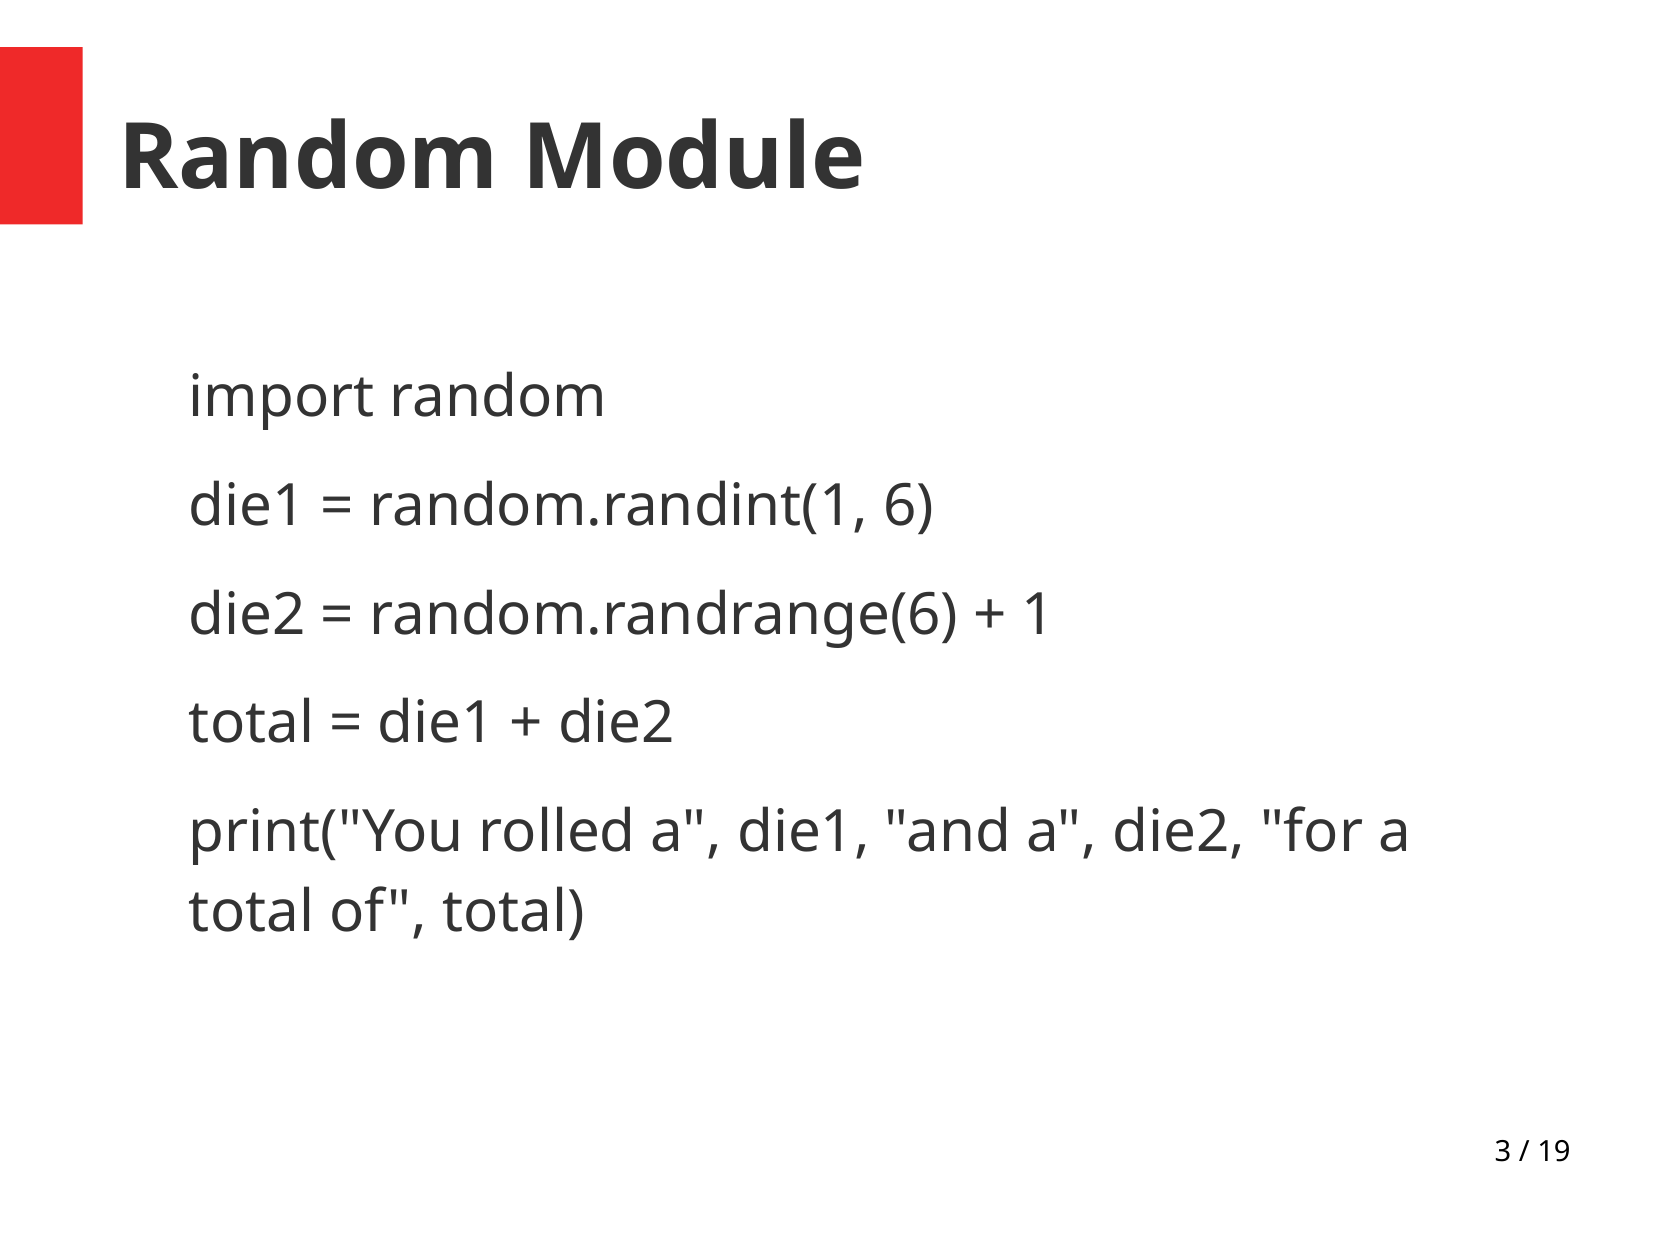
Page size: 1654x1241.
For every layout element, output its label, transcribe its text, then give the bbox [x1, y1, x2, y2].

list import random die1 = random.randint(1, 6) die2 = random.randrange(6) + 1 total = die1 + die2 print("You rolled a", die1, "and a", die2, "for a total of", total) [118, 354, 1536, 1074]
title Random Module [118, 49, 1571, 257]
